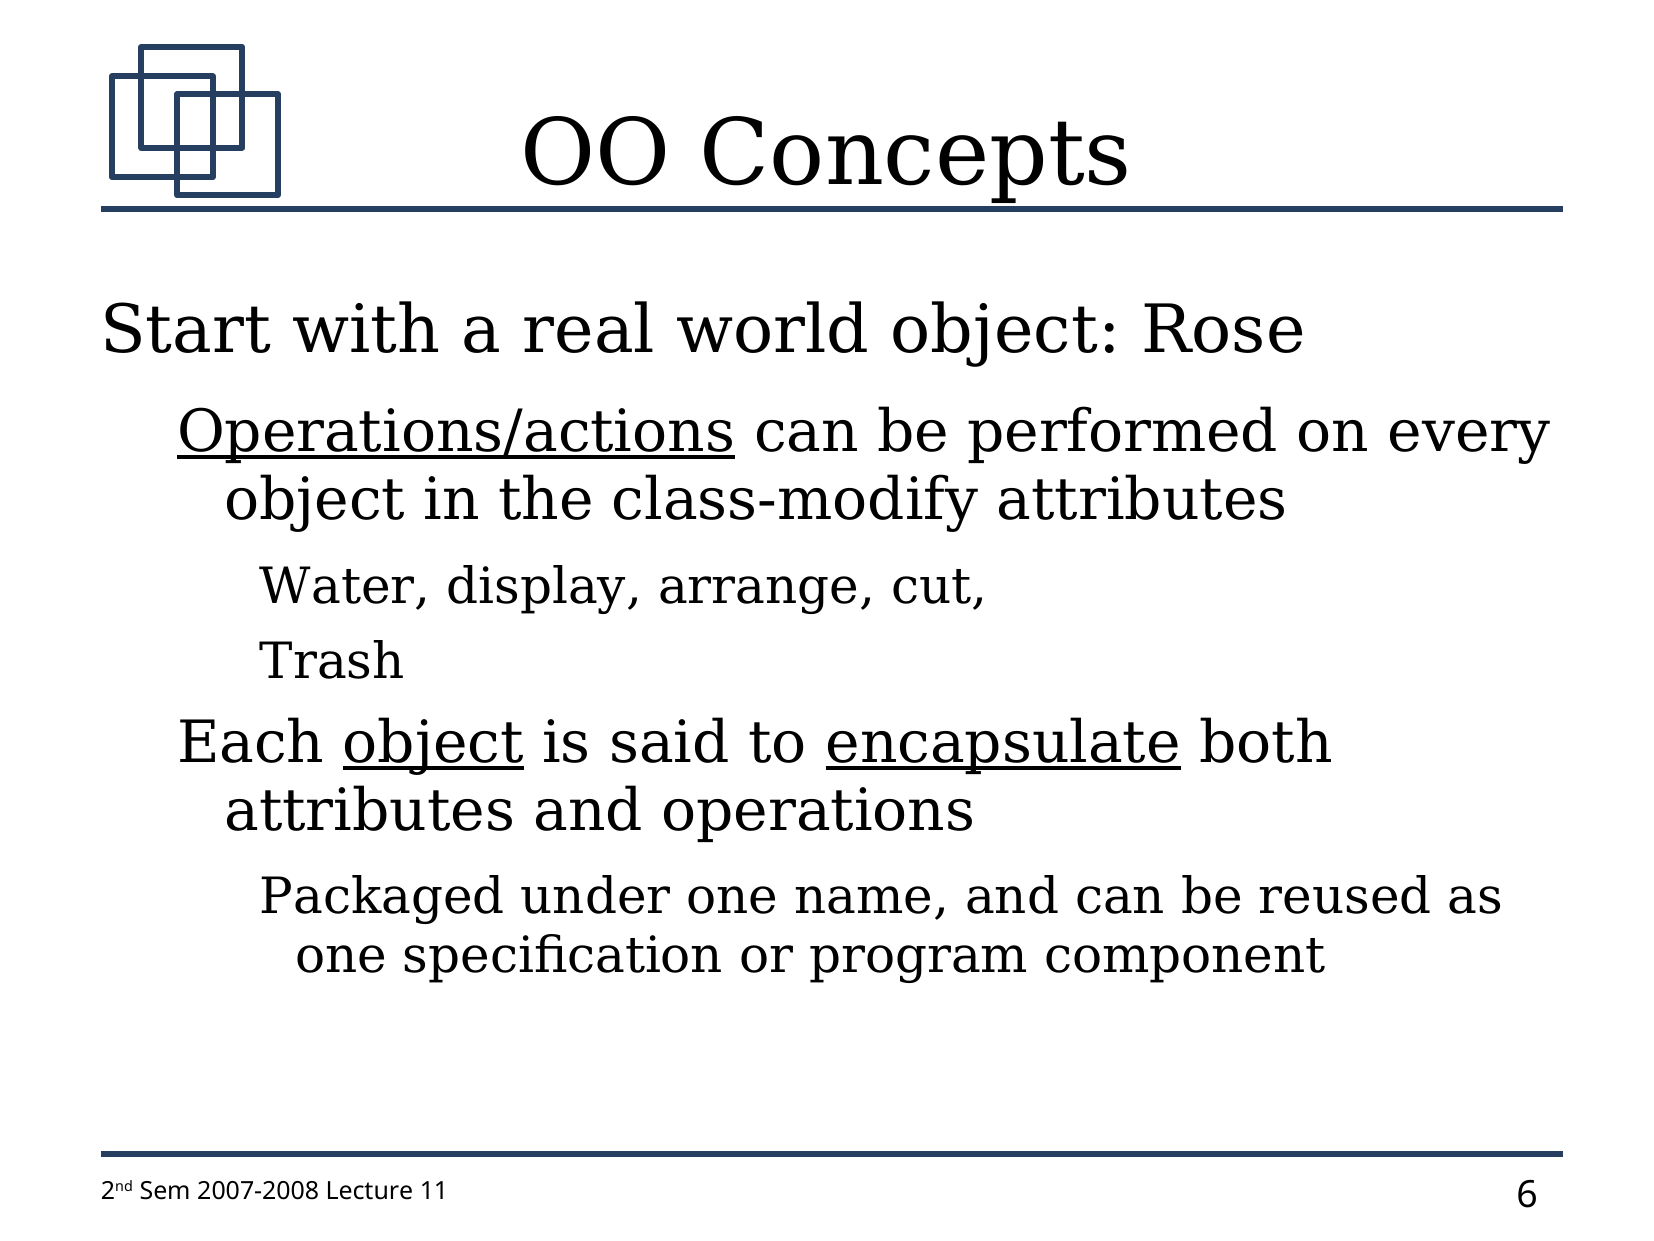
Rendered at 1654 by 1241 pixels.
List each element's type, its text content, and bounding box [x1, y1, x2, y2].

title OO Concepts [82, 49, 1571, 257]
list Start with a real world object: Rose Operations/actions can be performed on every object in the class-modify attributes Water, display, arrange, cut, Trash Each object is said to encapsulate both attributes and operations Packaged under one name, and can be reused as one specification or program component [82, 290, 1571, 1109]
